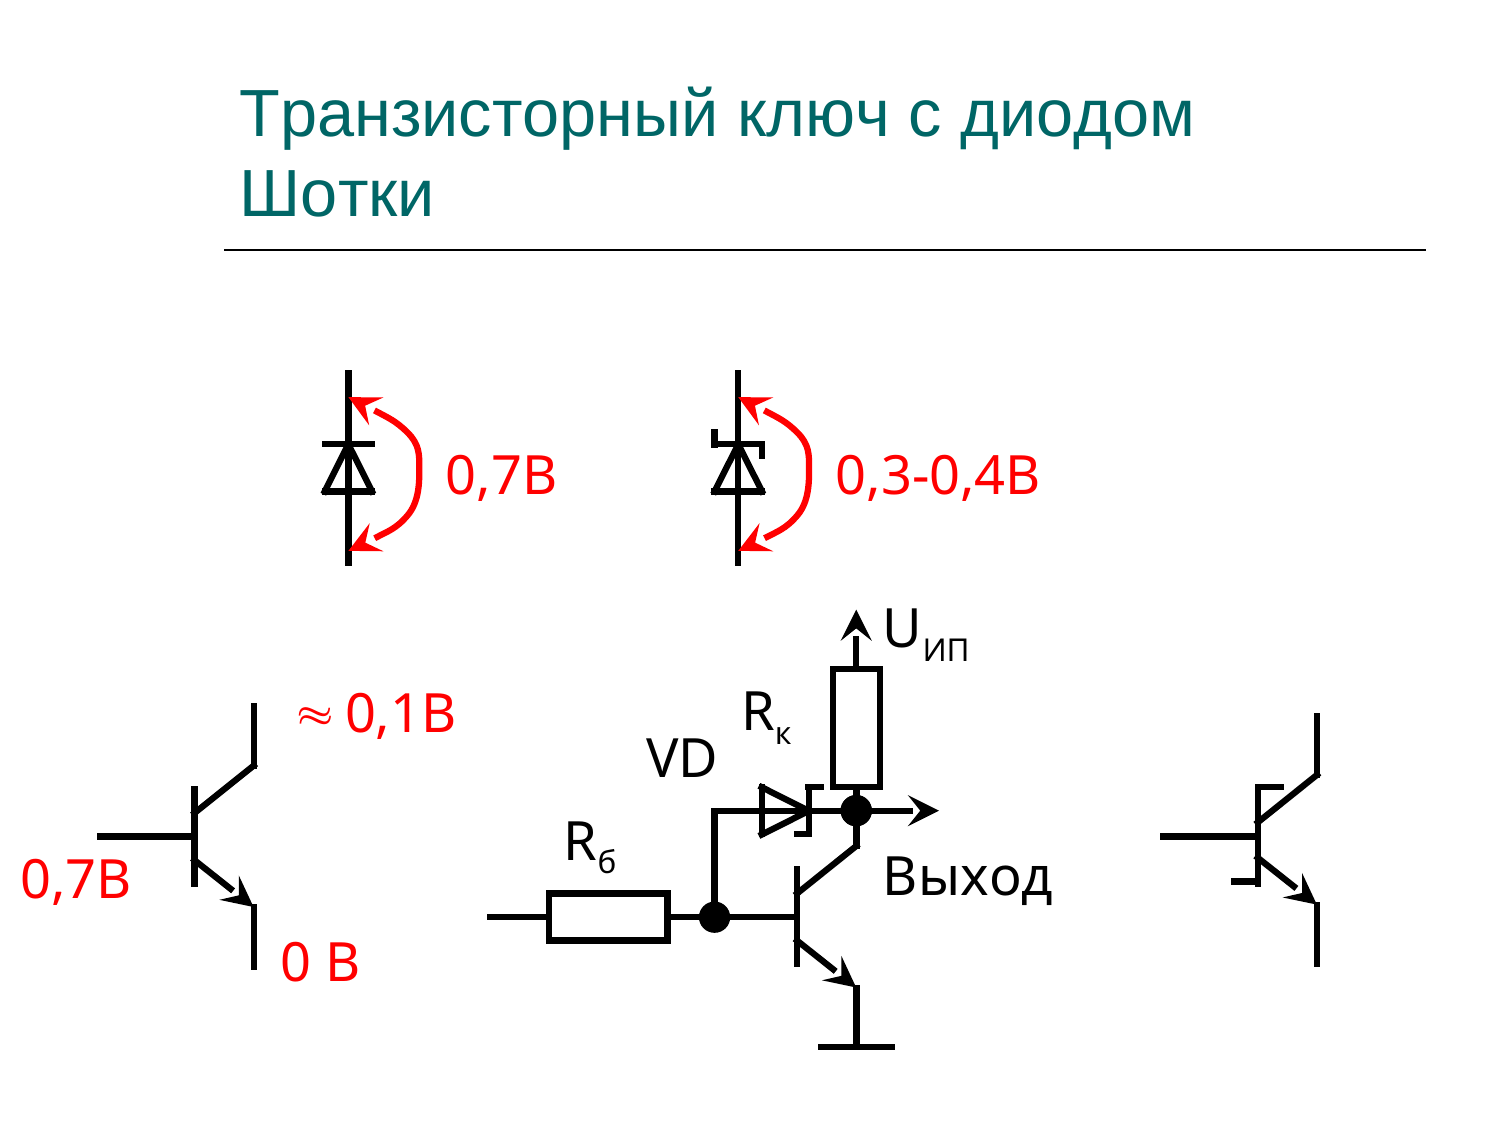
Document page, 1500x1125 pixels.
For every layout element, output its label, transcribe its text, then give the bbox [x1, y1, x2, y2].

title Транзисторный ключ с диодом Шотки [224, 49, 1425, 237]
text_box [549, 893, 668, 941]
text_box Выход [868, 834, 1087, 915]
text_box 0,7В [430, 432, 621, 513]
text_box Rк [726, 668, 833, 759]
text_box 0,3-0,4В [820, 432, 1105, 513]
text_box Rк [751, 696, 766, 710]
text_box VD [631, 716, 762, 797]
text_box  0,1В [277, 671, 550, 752]
text_box 0,7В [5, 836, 195, 917]
text_box [832, 669, 880, 788]
text_box Rб [549, 798, 656, 889]
text_box 0 В [265, 919, 455, 1000]
text_box UИП [868, 586, 1087, 676]
